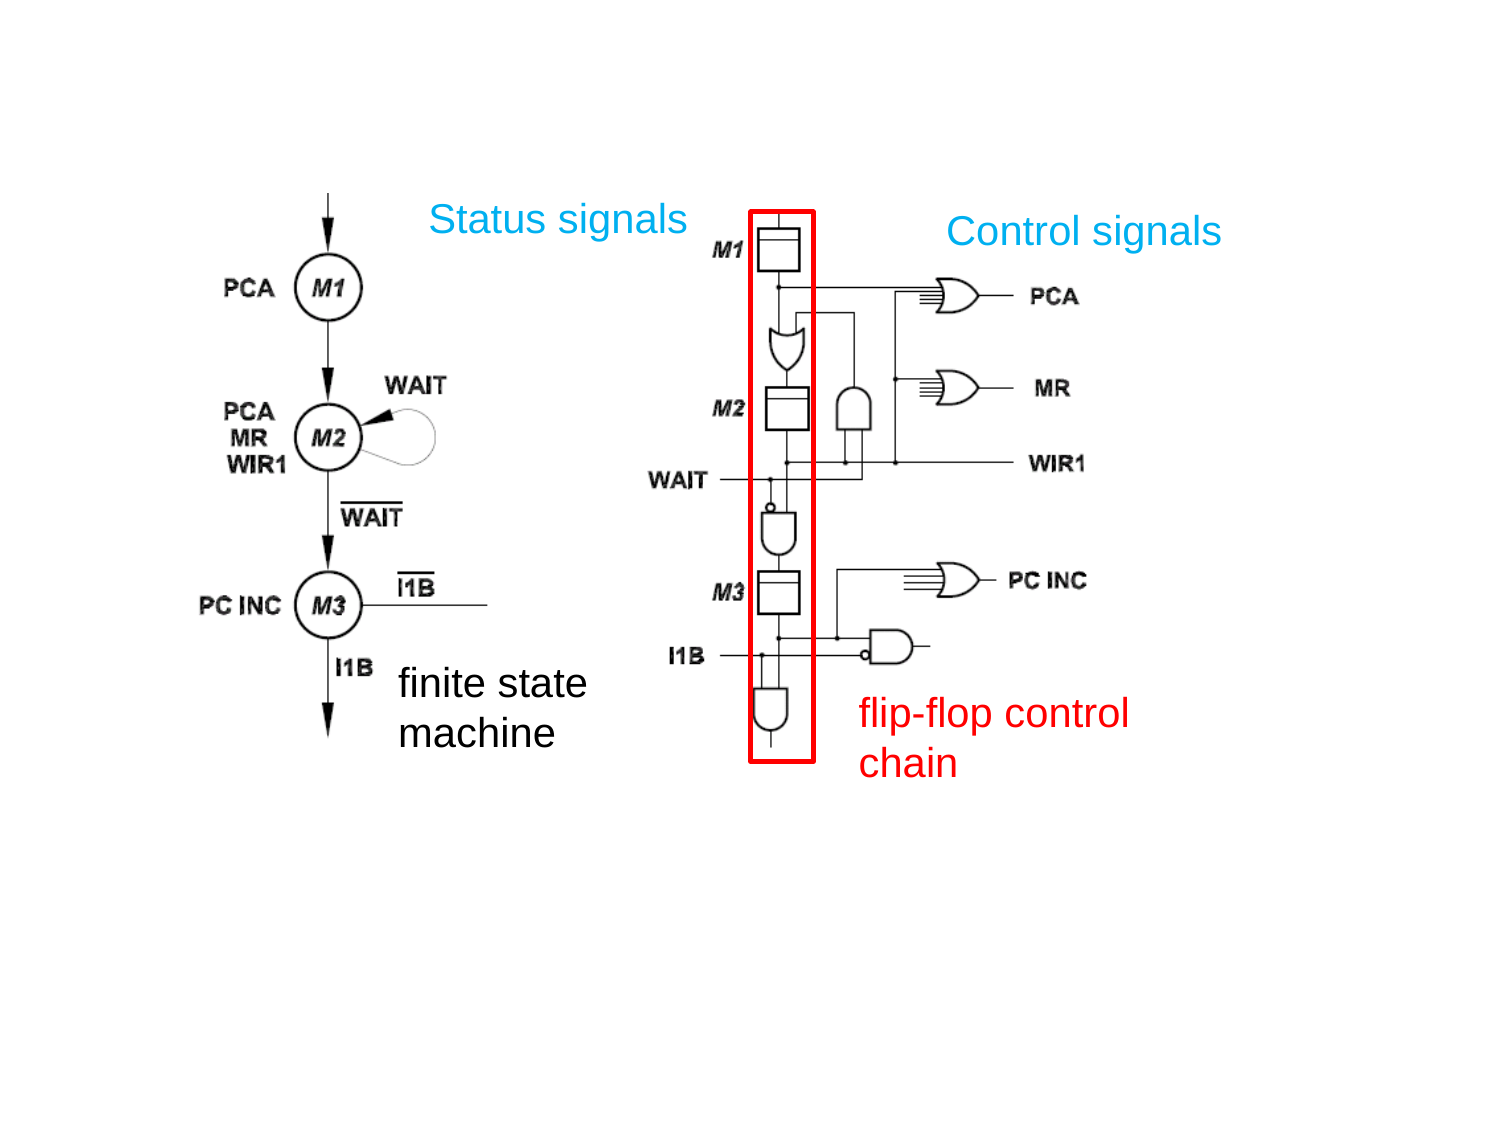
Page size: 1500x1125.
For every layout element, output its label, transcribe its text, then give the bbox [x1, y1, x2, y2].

text_box Control signals [931, 195, 1269, 262]
text_box finite state machine [383, 648, 611, 764]
picture [753, 214, 811, 753]
picture [182, 193, 1101, 753]
text_box flip-flop control chain [843, 677, 1214, 794]
text_box Status signals [413, 183, 714, 250]
